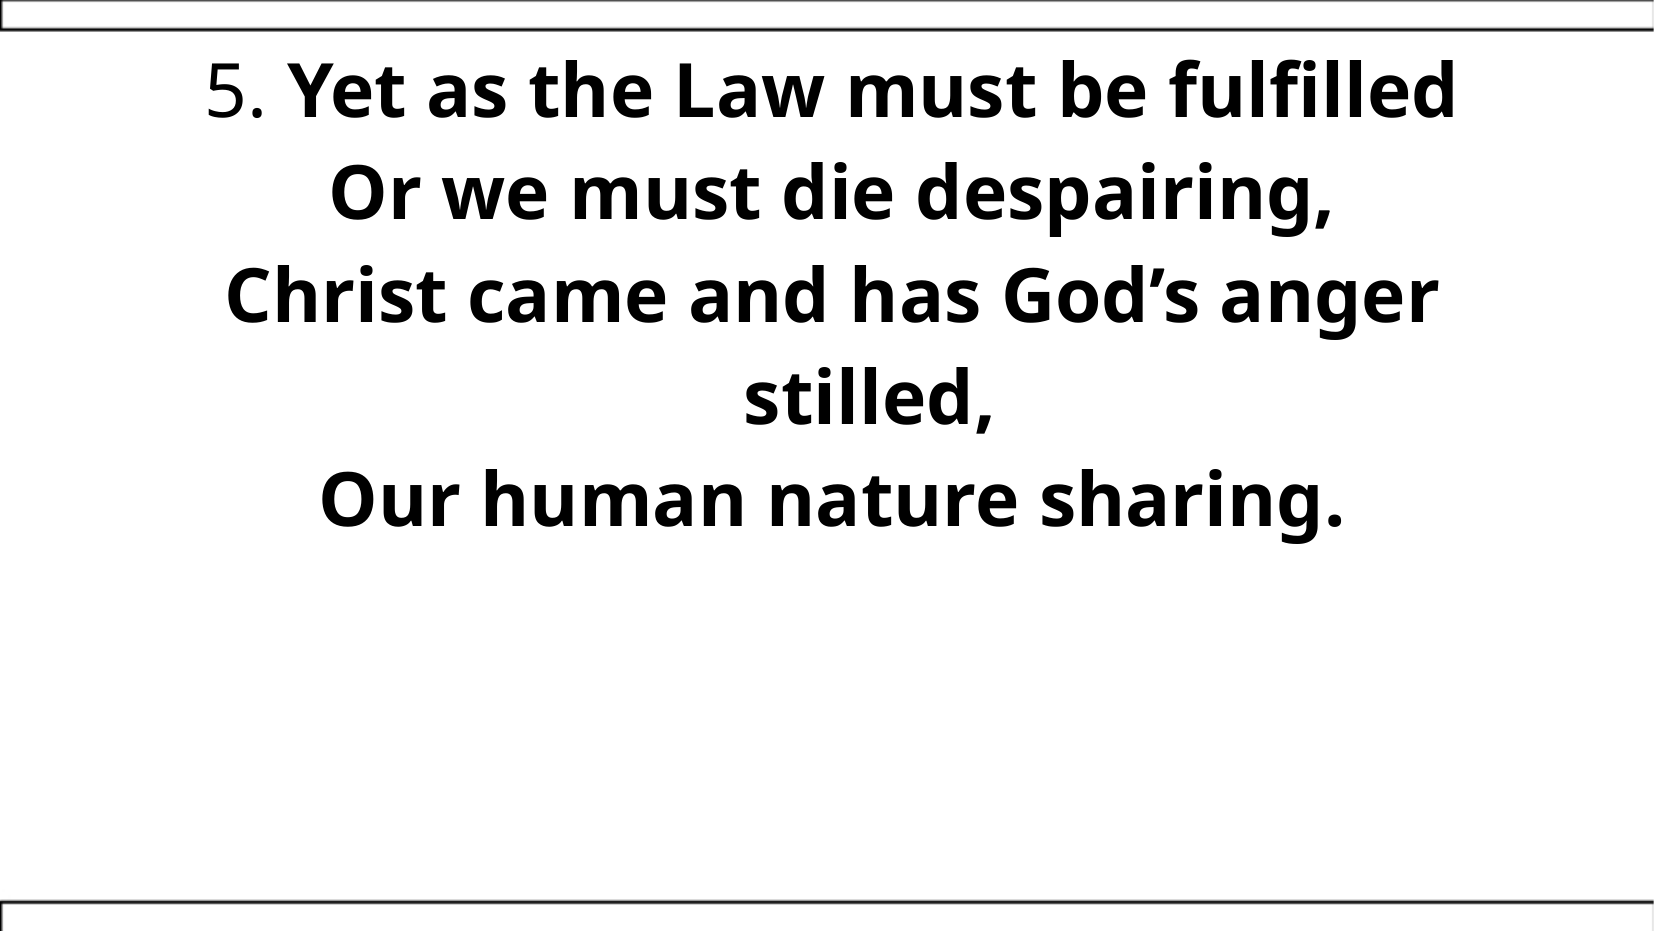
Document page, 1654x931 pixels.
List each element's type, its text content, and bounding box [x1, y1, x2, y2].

text_box 5. Yet as the Law must be fulfilled Or we must die despairing, Christ came and has God’s anger stilled, Our human nature sharing. [75, 30, 1591, 445]
picture [0, 0, 1654, 931]
